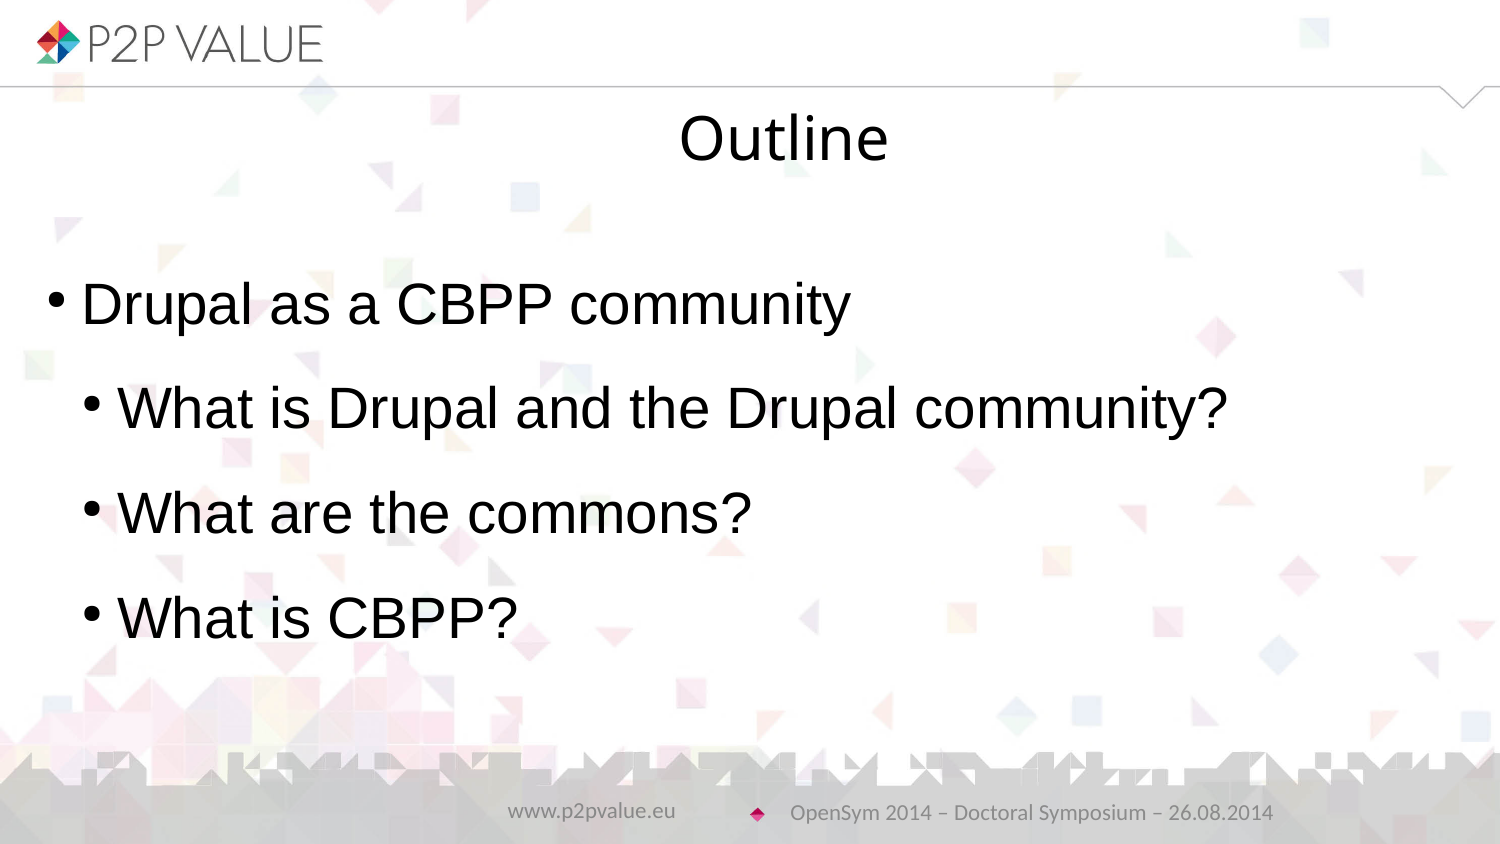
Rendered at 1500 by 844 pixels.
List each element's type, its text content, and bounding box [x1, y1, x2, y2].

picture [0, 0, 1500, 844]
title Outline [324, 92, 1246, 181]
text_box www.p2pvalue.eu [501, 789, 720, 829]
subtitle Drupal as a CBPP community What is Drupal and the Drupal community? What are the commons? What is CBPP? [32, 224, 1500, 721]
text_box OpenSym 2014 – Doctoral Symposium – 26.08.2014 [777, 788, 1470, 834]
